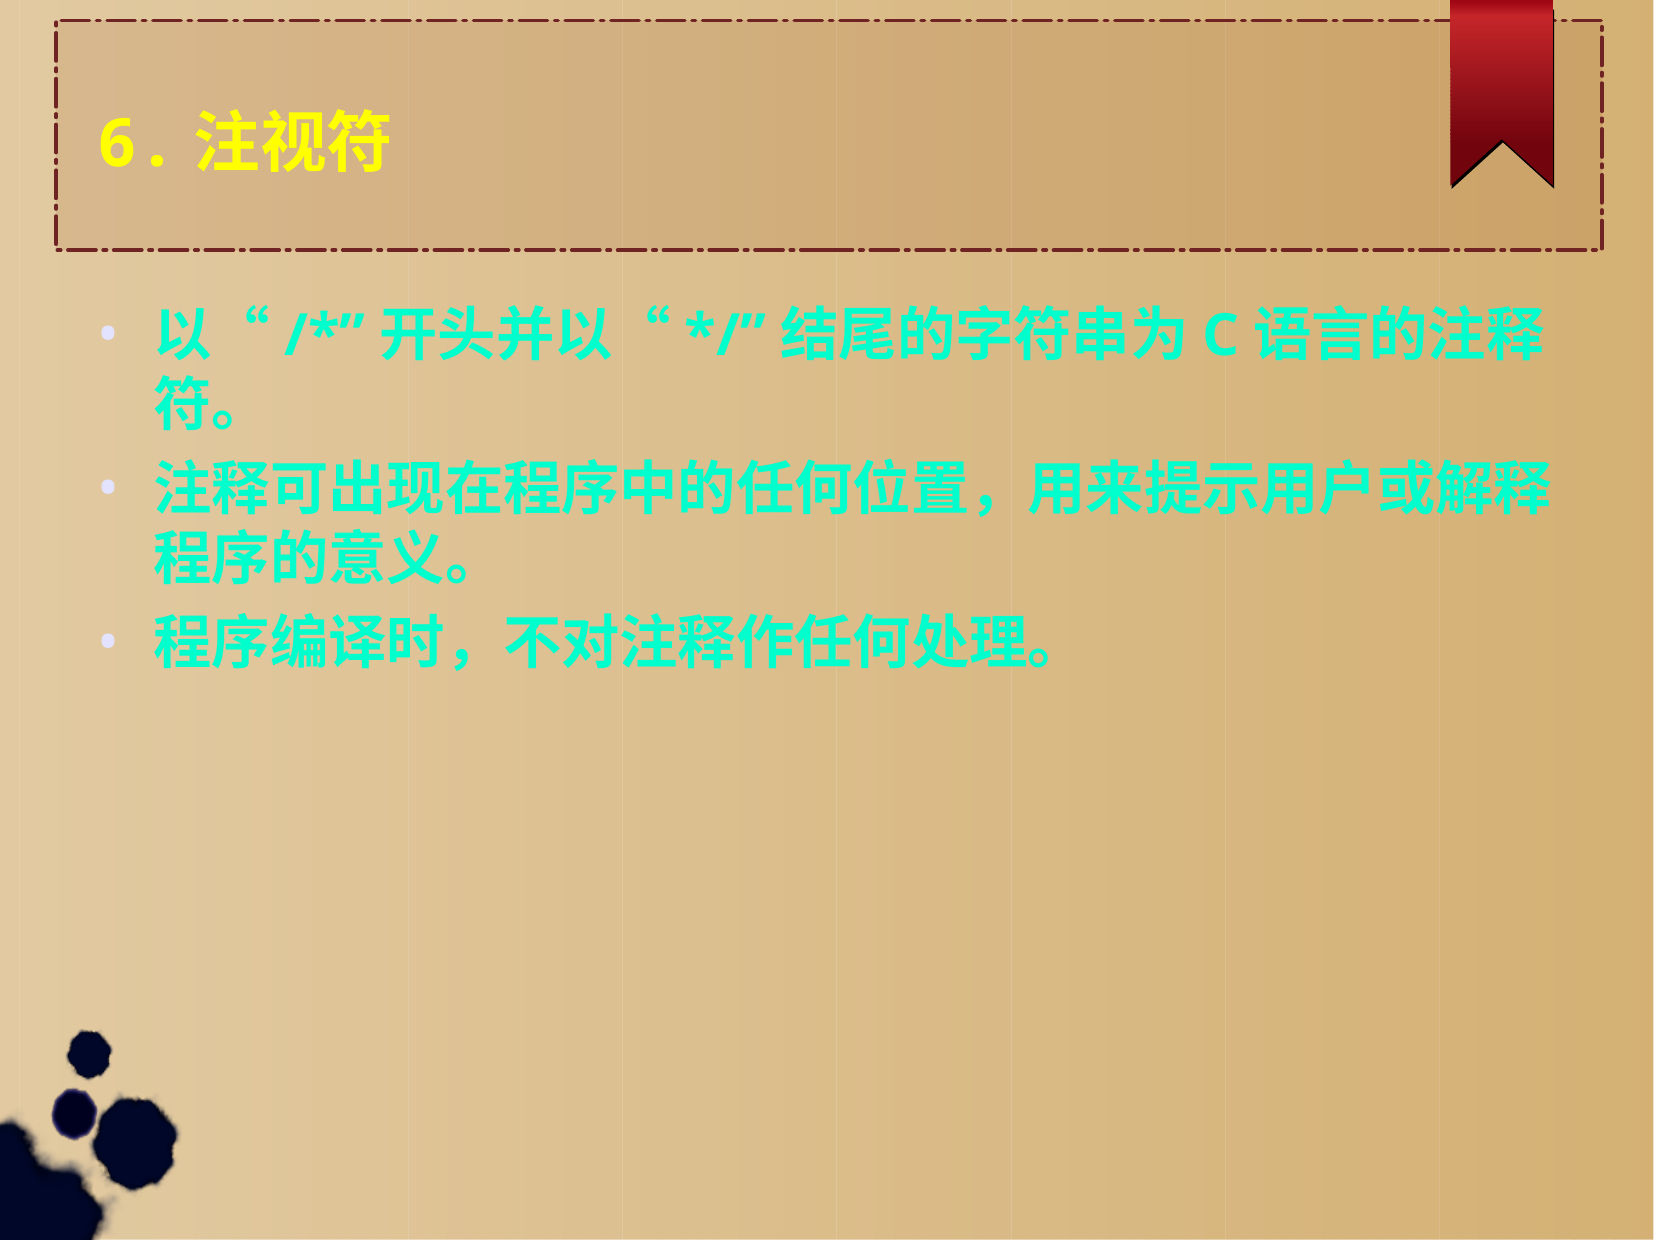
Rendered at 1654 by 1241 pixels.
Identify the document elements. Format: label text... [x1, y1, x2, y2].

title 6.注视符 [82, 41, 1571, 248]
list 以“/*”开头并以“*/”结尾的字符串为C语言的注释符。 注释可出现在程序中的任何位置，用来提示用户或解释程序的意义。 程序编译时，不对注释作任何处理。 [82, 289, 1571, 1103]
